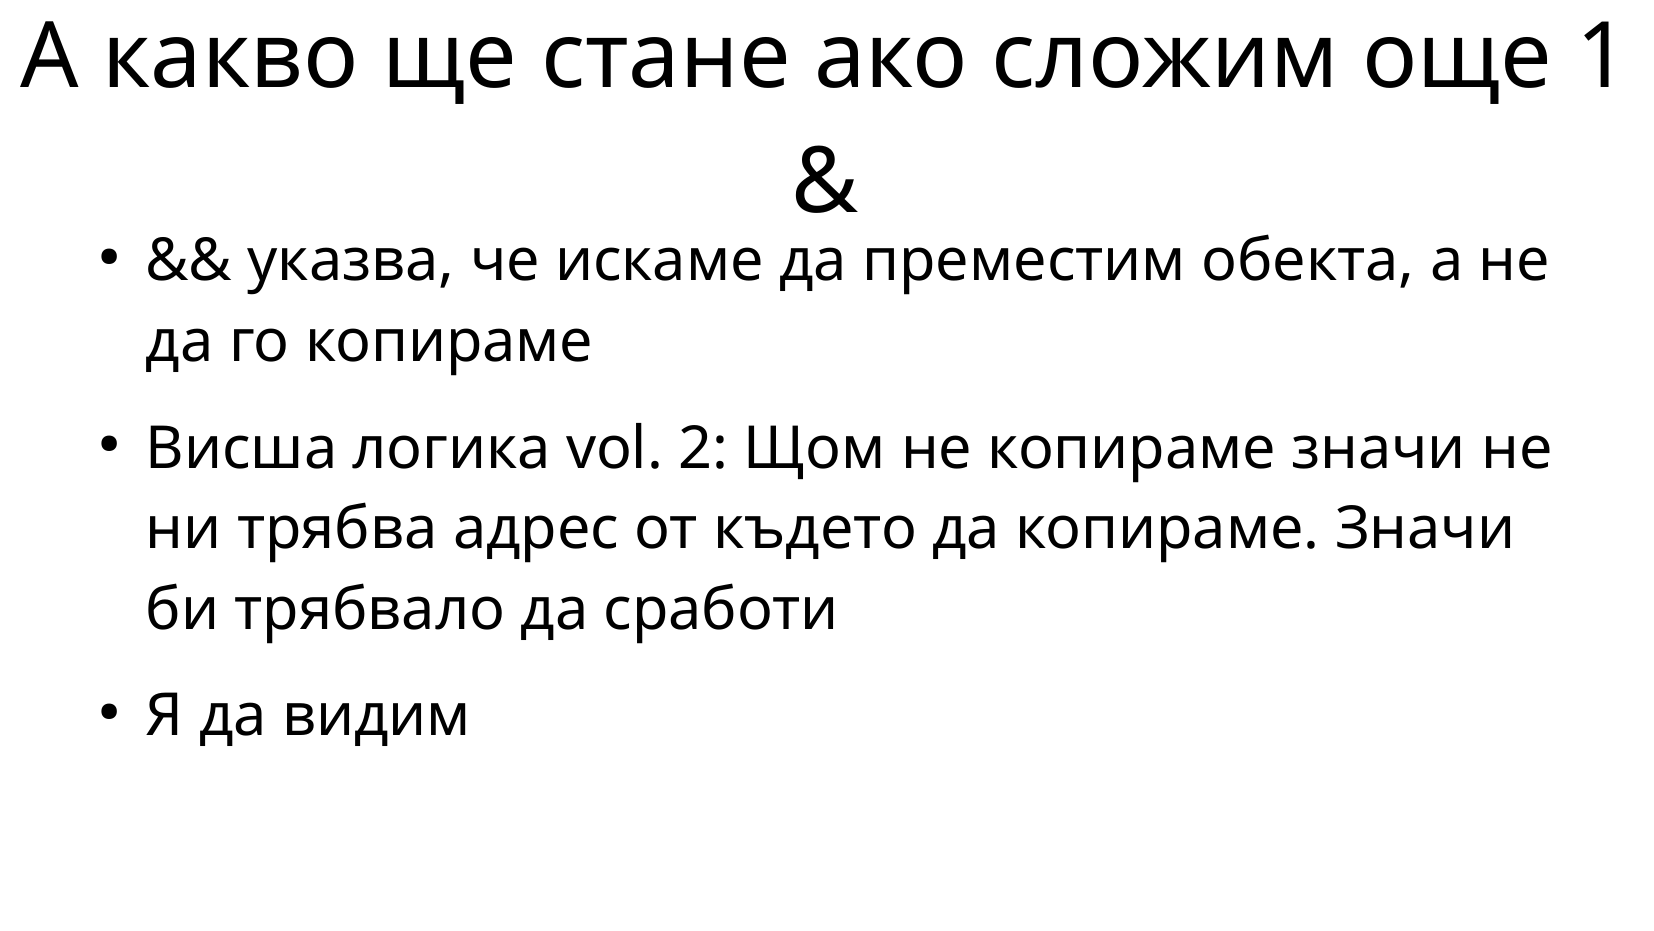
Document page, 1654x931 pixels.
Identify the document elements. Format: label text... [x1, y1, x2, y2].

list && указва, че искаме да преместим обекта, а не да го копираме Висша логика vol. 2: Щом не копираме значи не ни трябва адрес от където да копираме. Значи би трябвало да сработи Я да видим [82, 217, 1571, 758]
title А какво ще стане ако сложим още 1 & [0, 13, 1651, 216]
